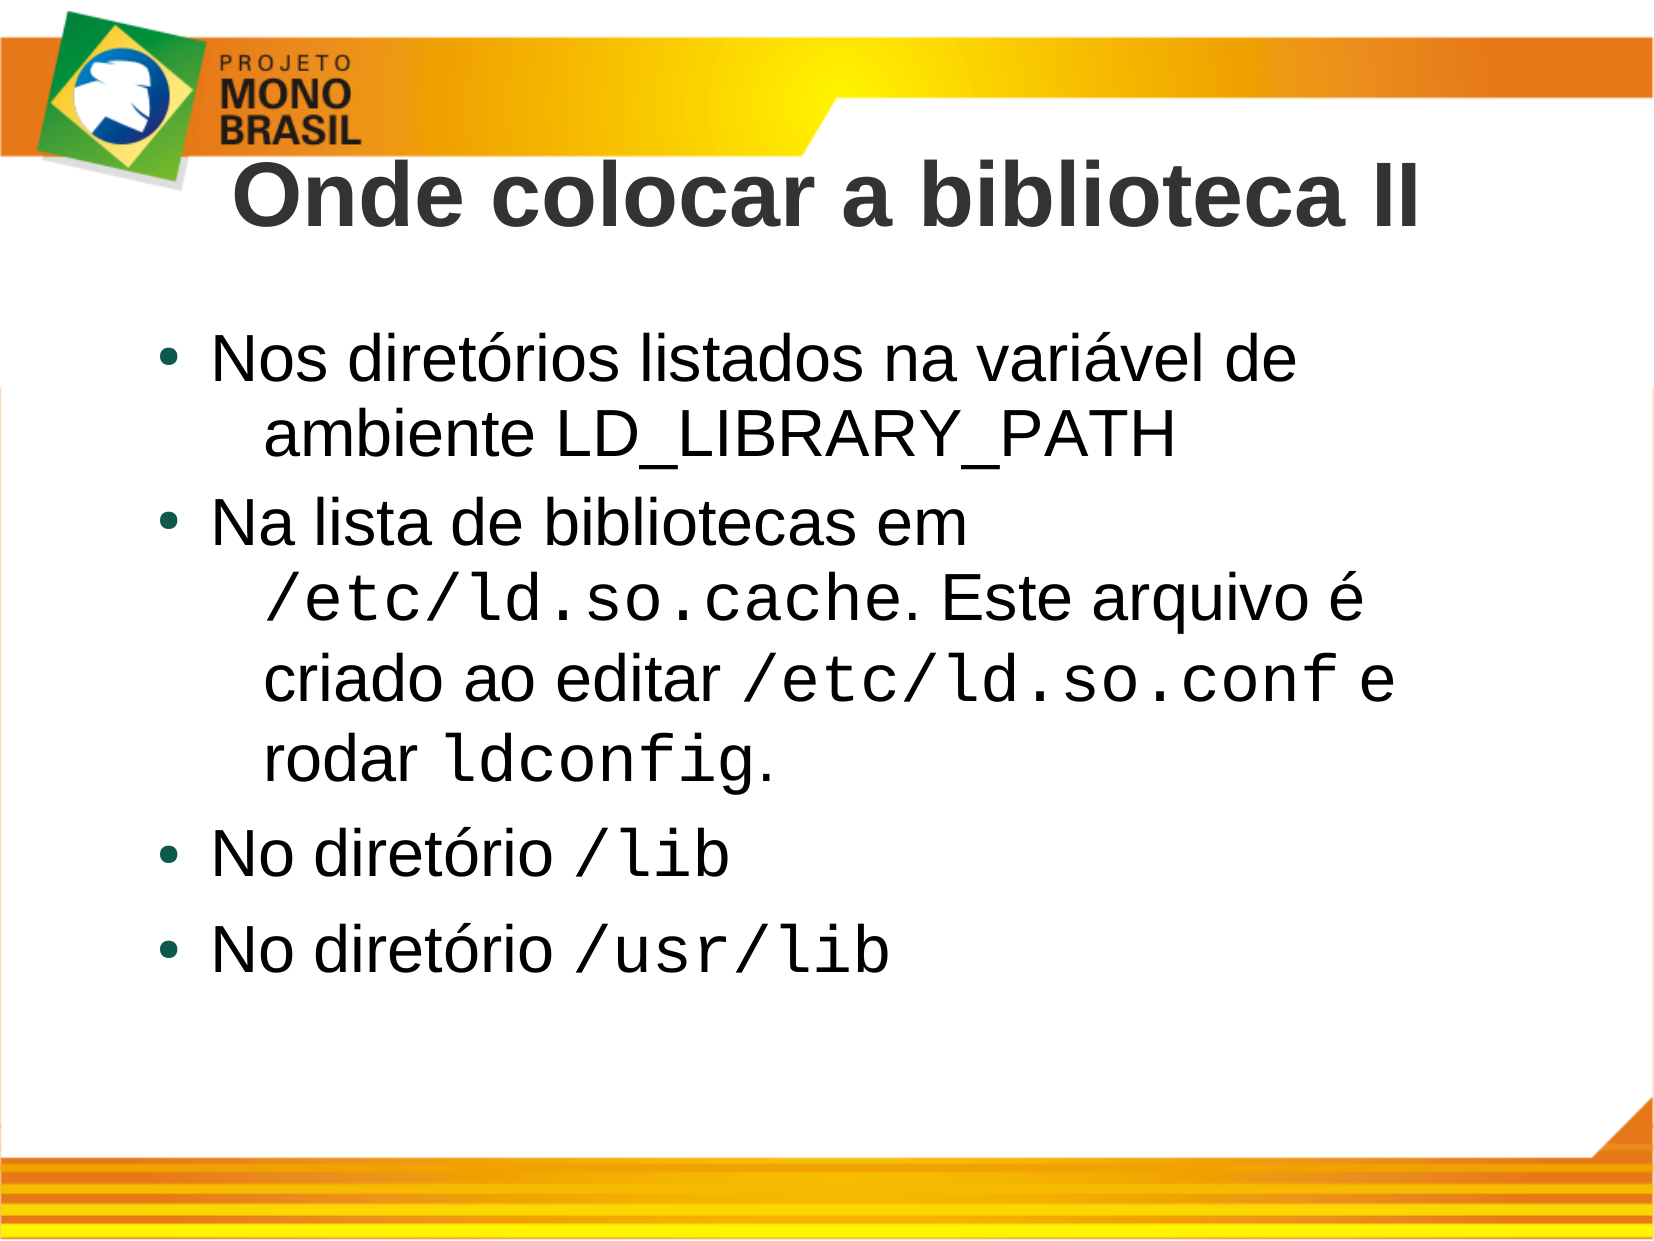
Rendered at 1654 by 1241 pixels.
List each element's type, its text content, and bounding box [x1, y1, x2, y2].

list Nos diretórios listados na variável de ambiente LD_LIBRARY_PATH Na lista de bibliotecas em /etc/ld.so.cache. Este arquivo é criado ao editar /etc/ld.so.conf e rodar ldconfig. No diretório /lib No diretório /usr/lib [121, 321, 1534, 1103]
picture [0, 0, 1654, 1241]
title Onde colocar a biblioteca II [121, 91, 1534, 299]
